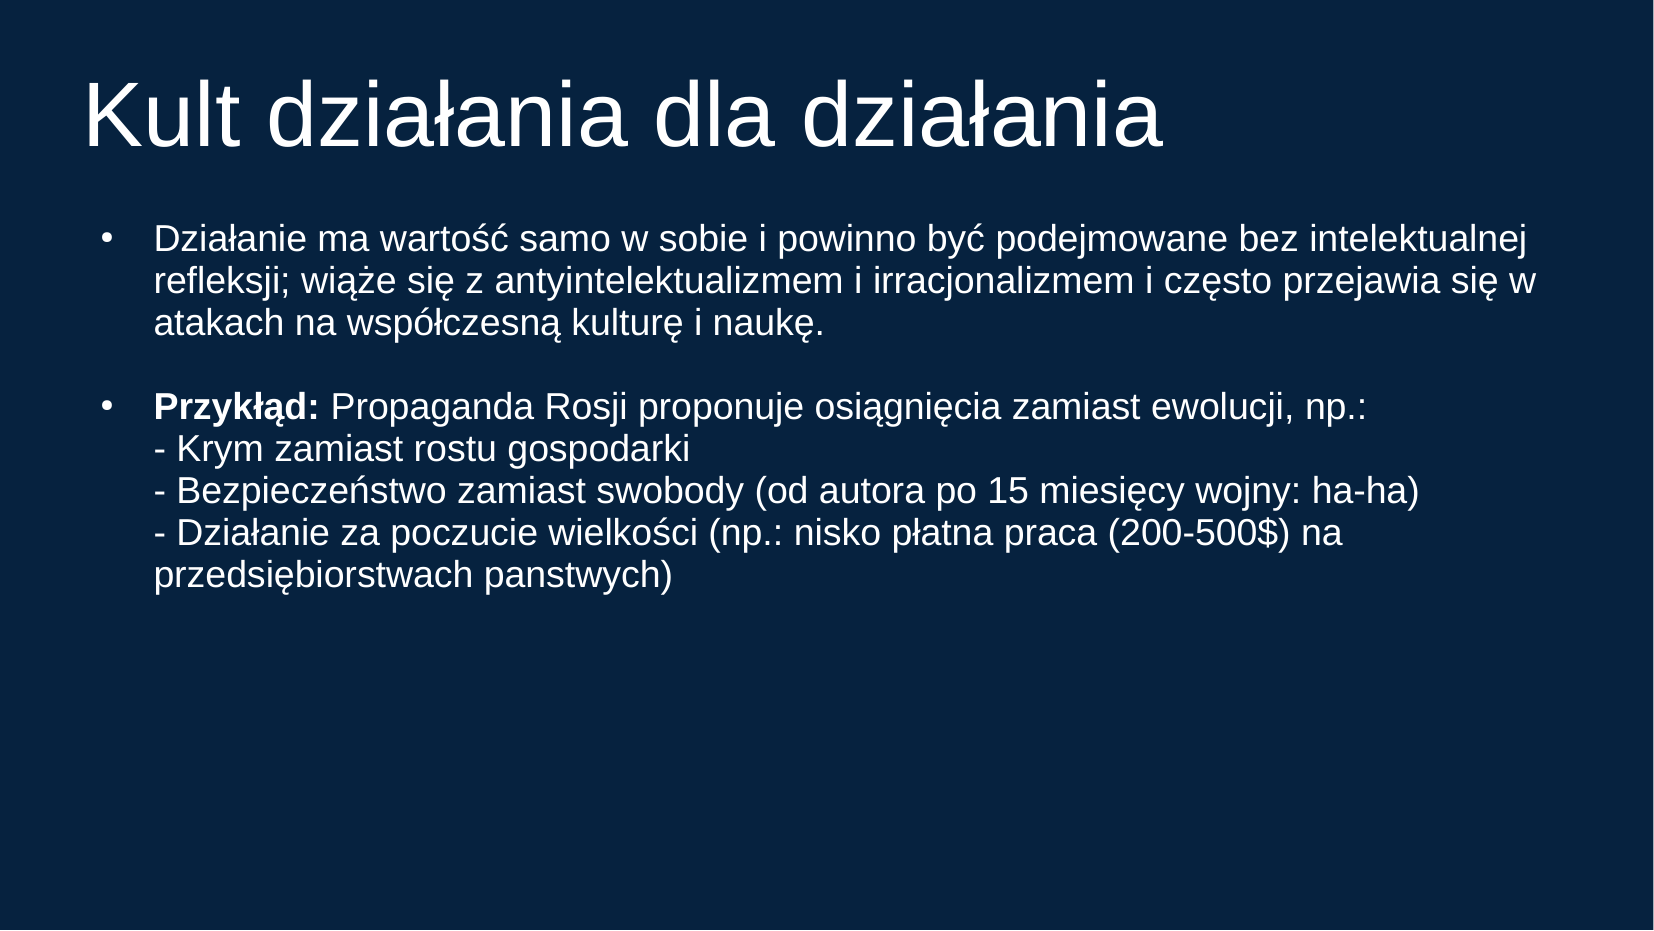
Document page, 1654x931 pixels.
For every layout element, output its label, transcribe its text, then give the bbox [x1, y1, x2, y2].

list Działanie ma wartość samo w sobie i powinno być podejmowane bez intelektualnej refleksji; wiąże się z antyintelektualizmem i irracjonalizmem i często przejawia się w atakach na współczesną kulturę i naukę. Przykłąd: Propaganda Rosji proponuje osiągnięcia zamiast ewolucji, np.: - Krym zamiast rostu gospodarki - Bezpieczeństwo zamiast swobody (od autora po 15 miesięcy wojny: ha-ha) - Działanie za poczucie wielkości (np.: nisko płatna praca (200-500$) na przedsiębiorstwach panstwych) [82, 217, 1571, 758]
title Kult działania dla działania [82, 37, 1571, 193]
